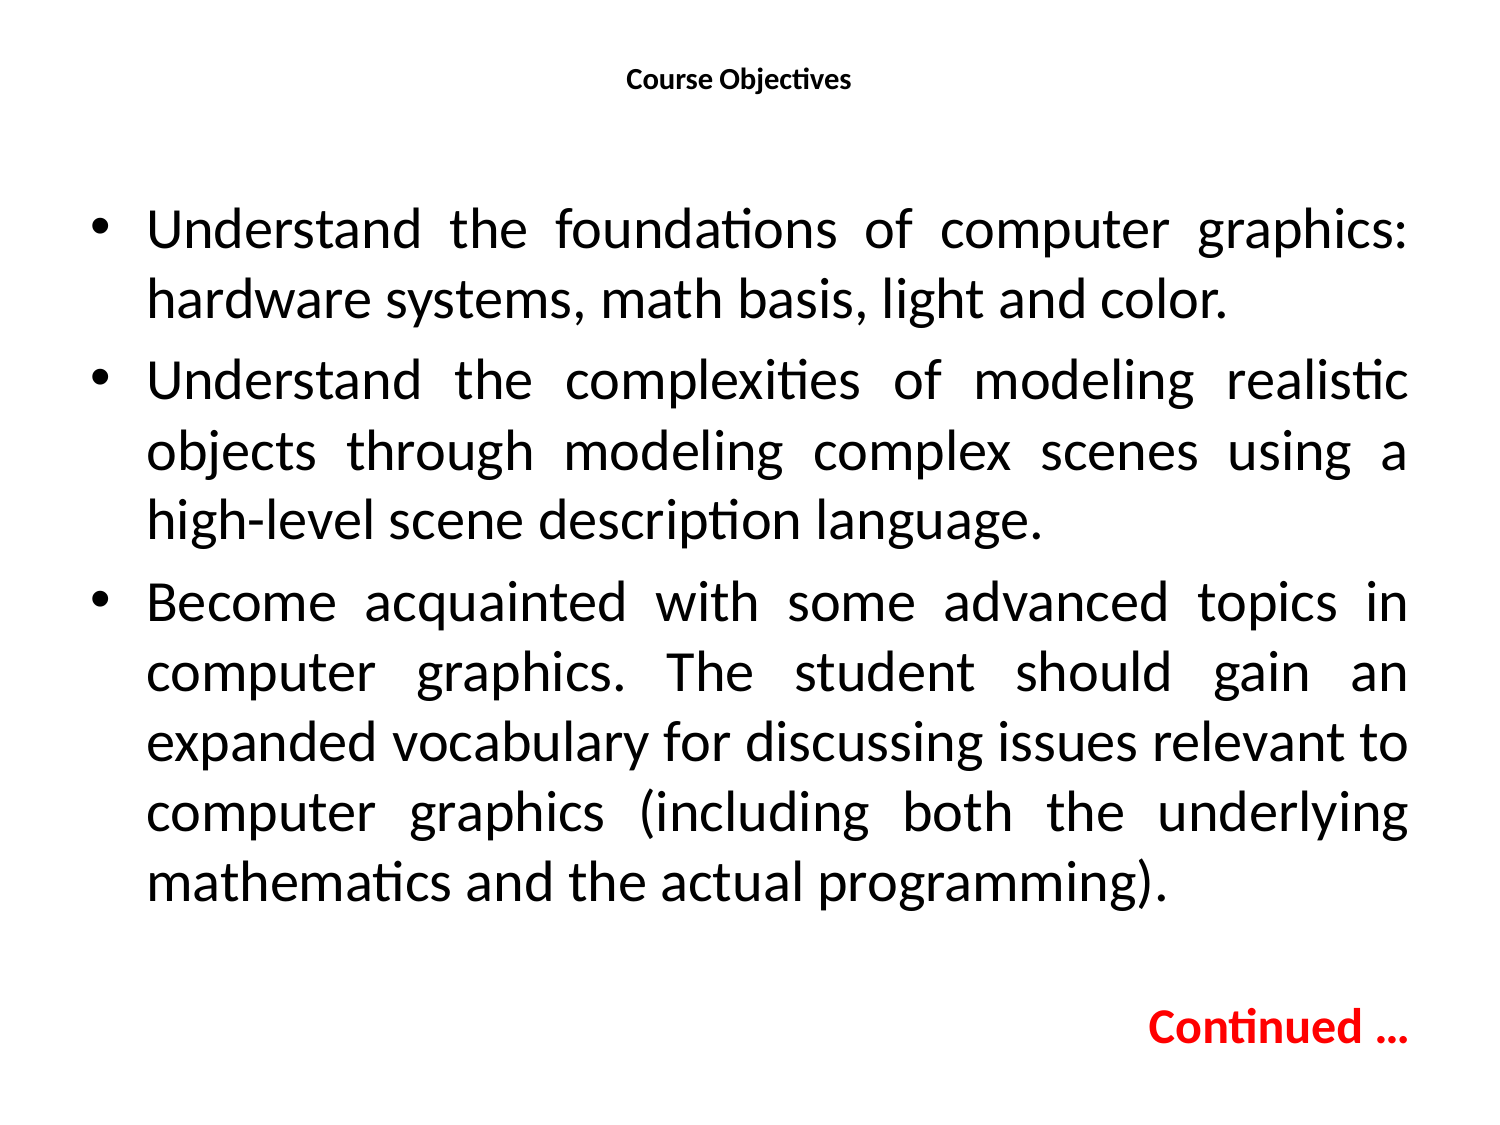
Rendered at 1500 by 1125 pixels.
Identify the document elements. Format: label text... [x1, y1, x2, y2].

title Course Objectives [75, 17, 1425, 138]
list Understand the foundations of computer graphics: hardware systems, math basis, light and color. Understand the complexities of modeling realistic objects through modeling complex scenes using a high-level scene description language. Become acquainted with some advanced topics in computer graphics. The student should gain an expanded vocabulary for discussing issues relevant to computer graphics (including both the underlying mathematics and the actual programming). Continued … [75, 182, 1425, 1075]
